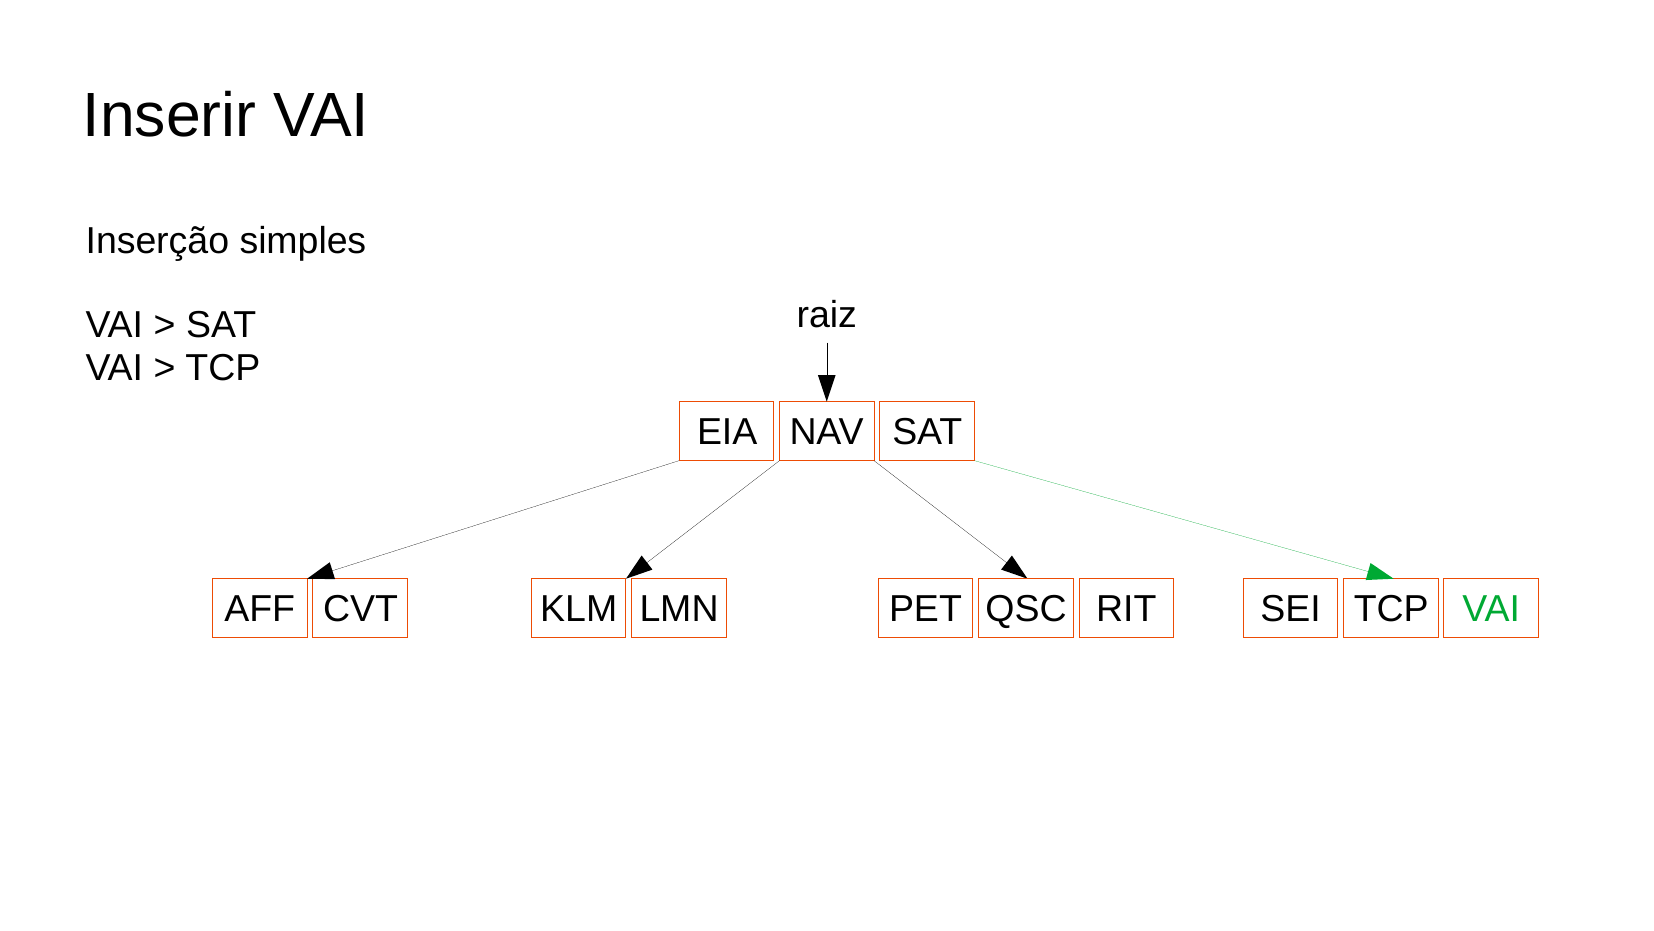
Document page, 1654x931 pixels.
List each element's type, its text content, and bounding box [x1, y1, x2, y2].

text_box QSC [978, 578, 1074, 638]
text_box NAV [779, 401, 875, 461]
text_box LMN [631, 578, 727, 638]
text_box CVT [312, 578, 408, 638]
text_box PET [878, 578, 973, 638]
text_box EIA [679, 401, 774, 461]
title Inserir VAI [82, 37, 1571, 193]
text_box Inserção simples VAI > SAT VAI > TCP [70, 212, 382, 396]
text_box SAT [879, 401, 975, 461]
text_box VAI [1443, 578, 1539, 638]
text_box raiz [781, 285, 872, 343]
text_box TCP [1343, 578, 1439, 638]
text_box SEI [1243, 578, 1338, 638]
text_box AFF [212, 578, 308, 638]
text_box RIT [1079, 578, 1174, 638]
text_box KLM [531, 578, 626, 638]
